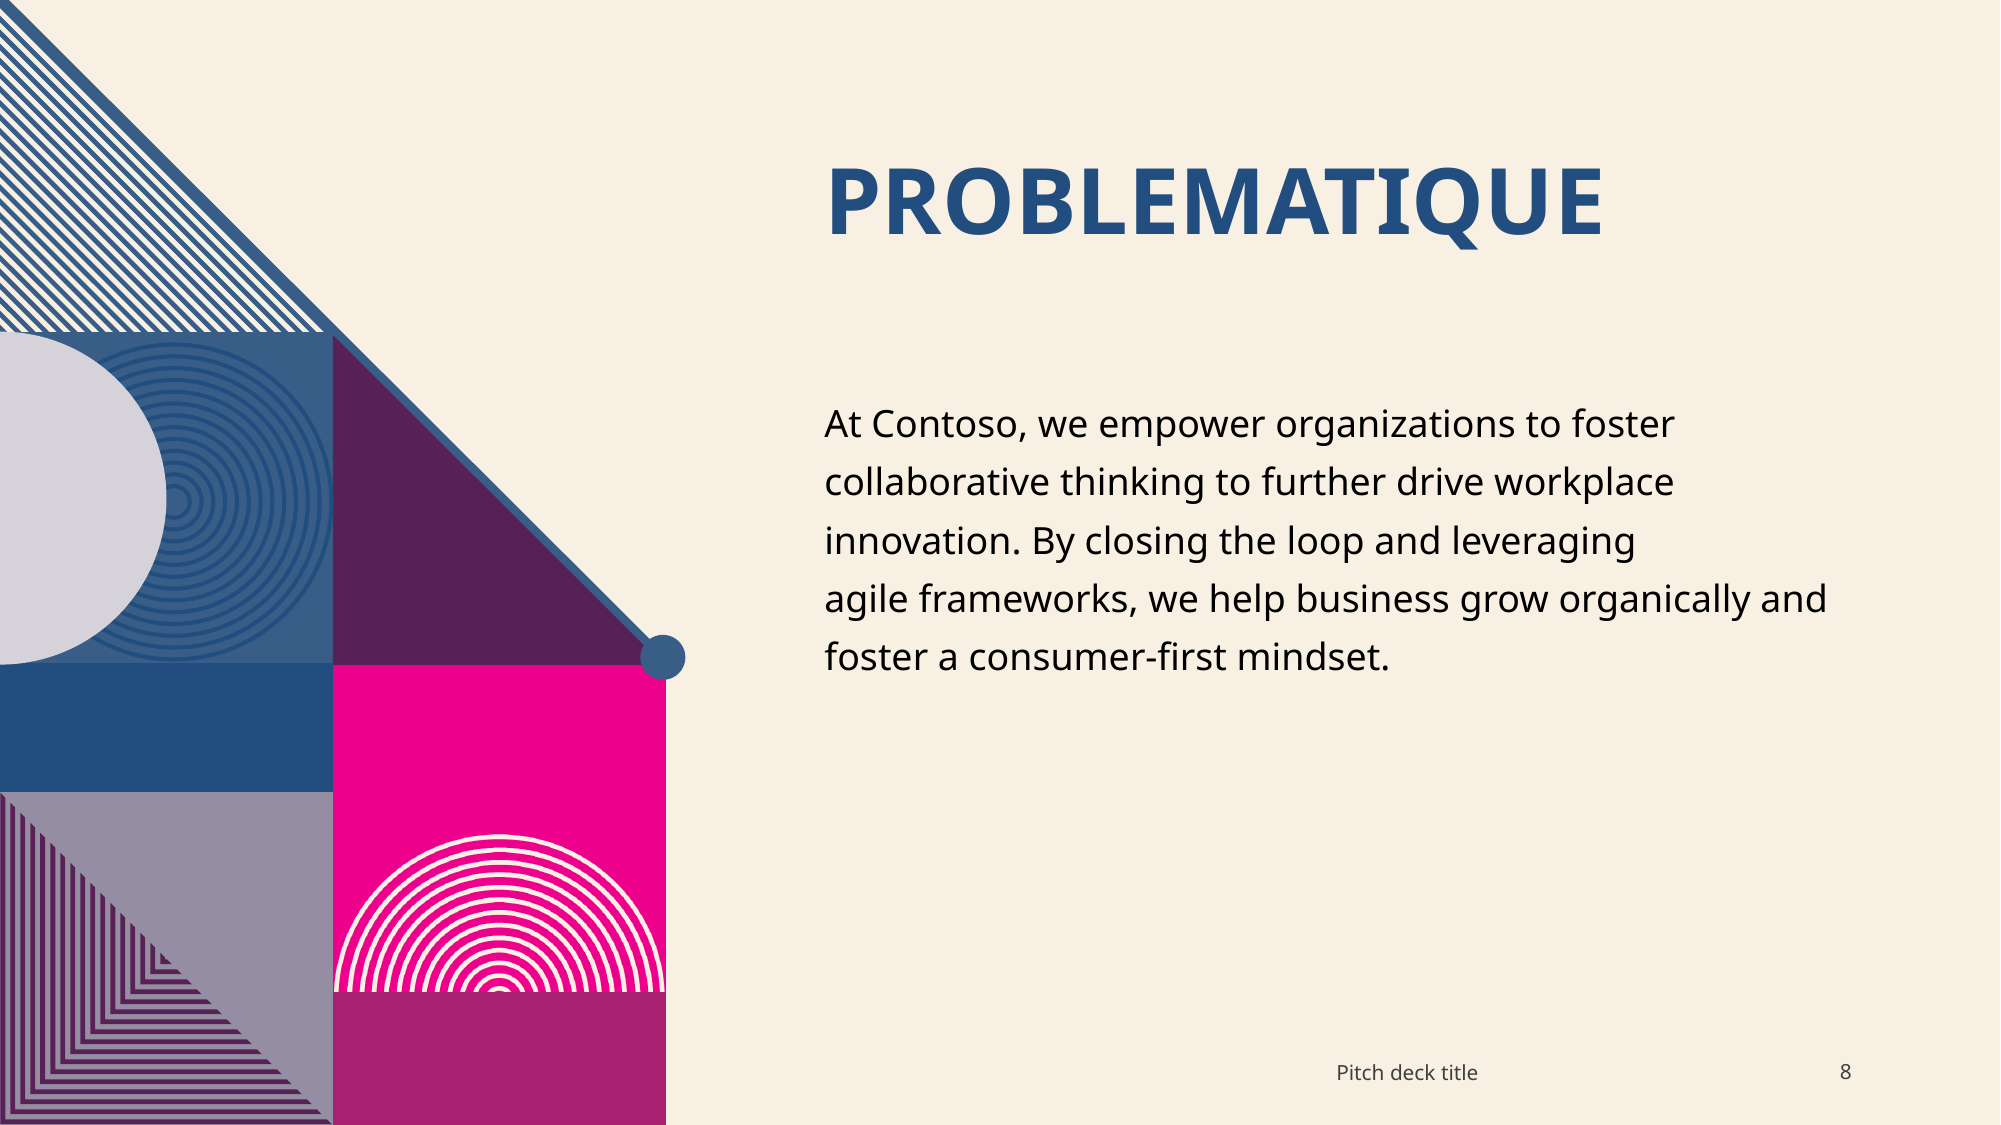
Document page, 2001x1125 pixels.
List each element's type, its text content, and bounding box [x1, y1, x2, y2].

text_box Pitch deck title [1219, 1041, 1595, 1102]
list At Contoso, we empower organizations to foster collaborative thinking to further drive workplace innovation. By closing the loop and leveraging agile frameworks, we help business grow organically and foster a consumer-first mindset. [809, 379, 1860, 980]
title Problematique [809, 147, 1850, 365]
text_box [1824, 1042, 1900, 1103]
